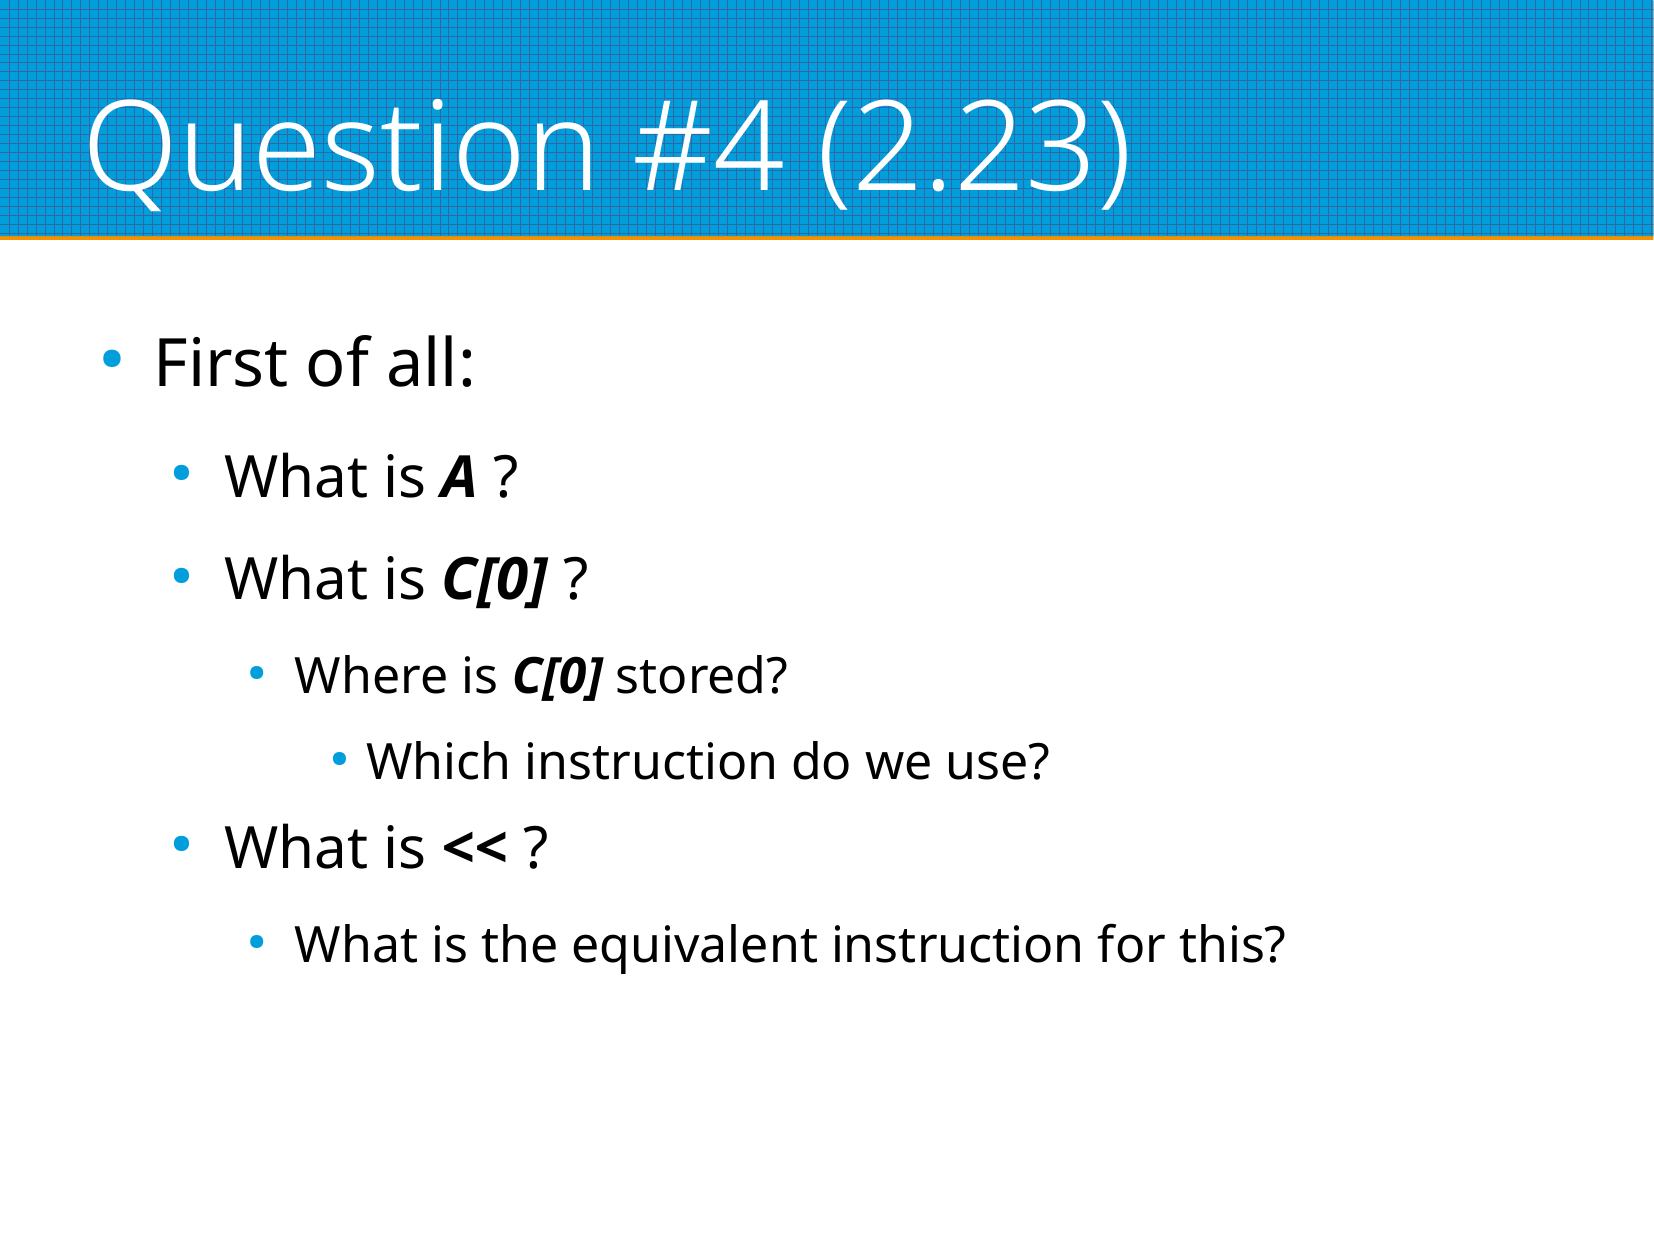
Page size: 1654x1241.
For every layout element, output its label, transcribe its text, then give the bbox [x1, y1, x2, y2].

title Question #4 (2.23) [82, 19, 1571, 227]
list First of all: What is A ? What is C[0] ? Where is C[0] stored? Which instruction do we use? What is << ? What is the equivalent instruction for this? [82, 314, 1563, 1081]
